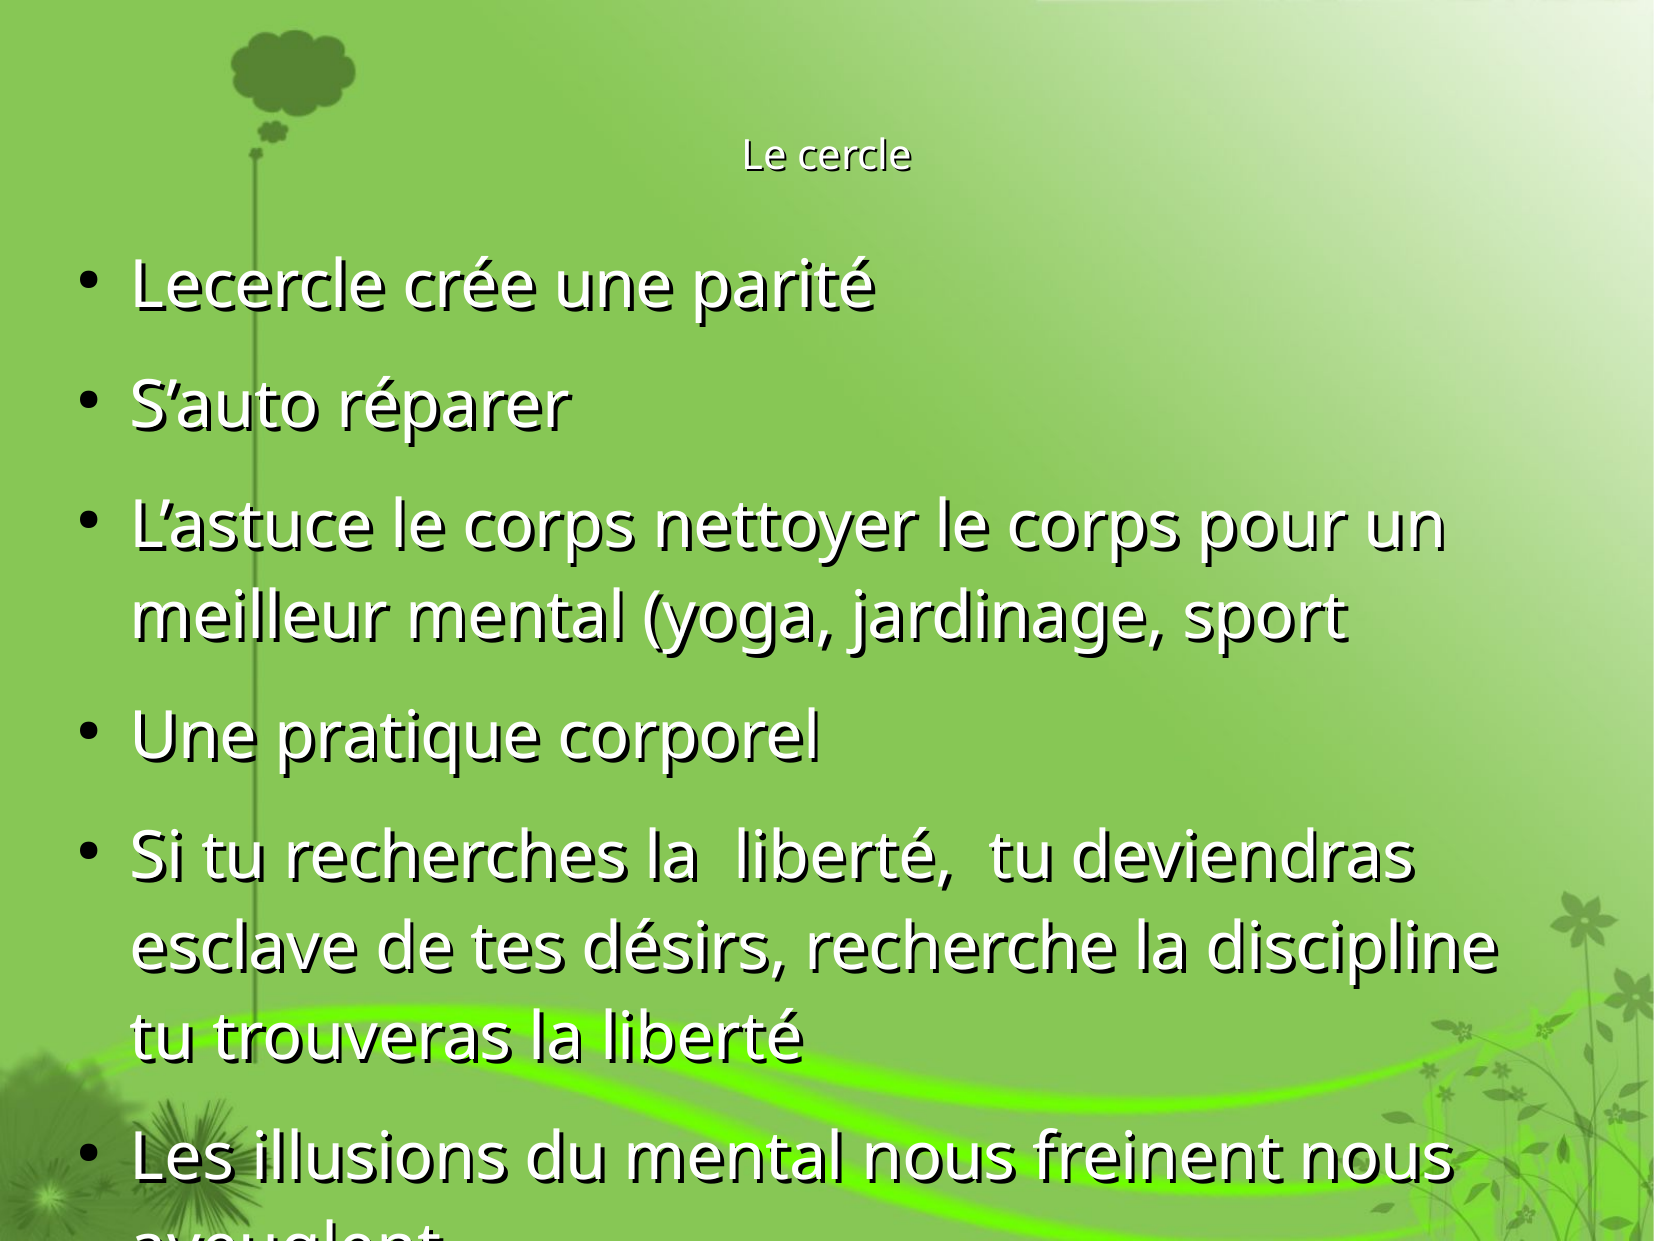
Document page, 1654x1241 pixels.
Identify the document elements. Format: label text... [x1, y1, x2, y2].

picture [336, 1232, 424, 1241]
title Le cercle [82, 49, 1571, 257]
list Lecercle crée une parité S’auto réparer L’astuce le corps nettoyer le corps pour un meilleur mental (yoga, jardinage, sport Une pratique corporel Si tu recherches la liberté, tu deviendras esclave de tes désirs, recherche la discipline tu trouveras la liberté Les illusions du mental nous freinent nous aveuglent l’horizontalité du corps des yeux des épaules [59, 236, 1548, 1232]
picture [0, 0, 1654, 1241]
